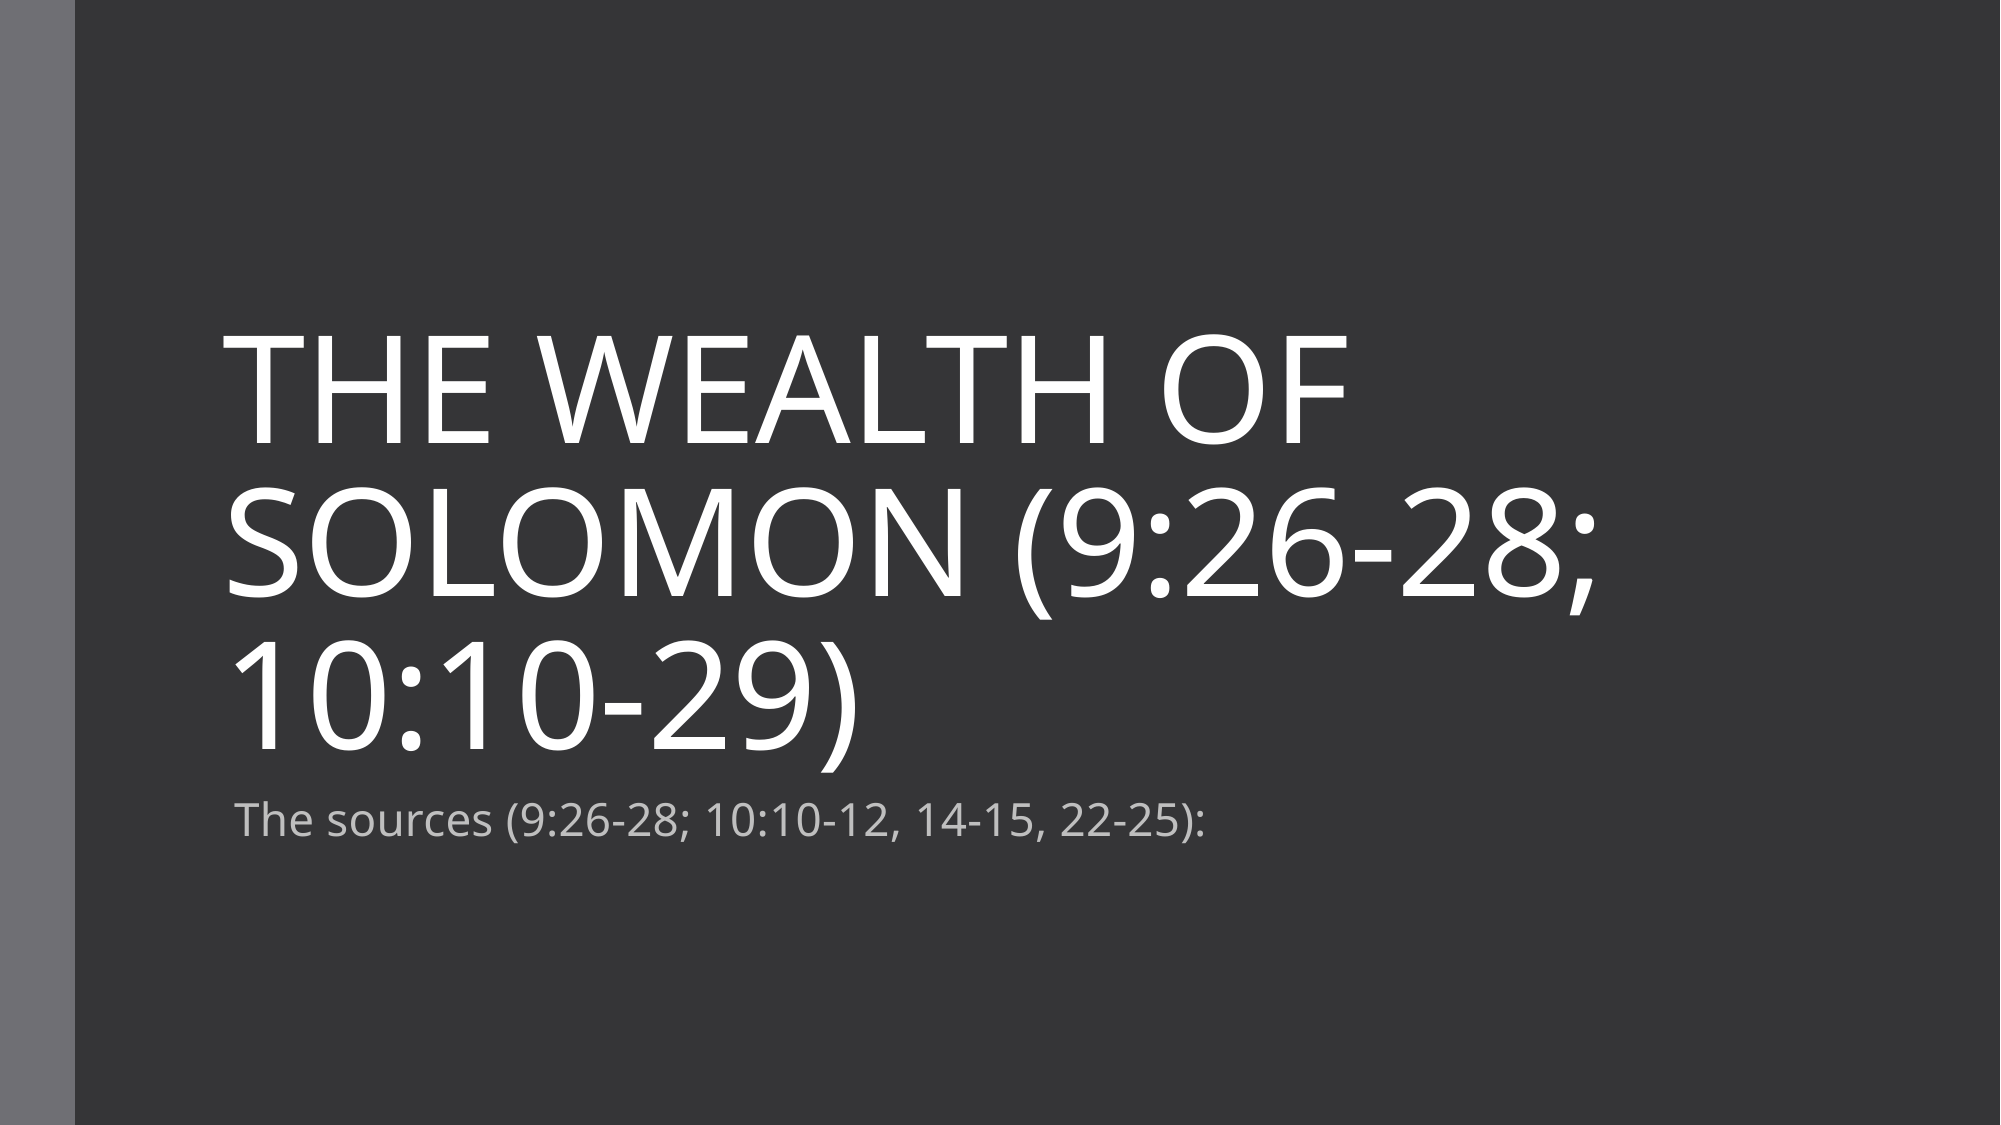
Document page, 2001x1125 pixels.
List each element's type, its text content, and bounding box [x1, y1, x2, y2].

title THE WEALTH OF SOLOMON (9:26-28; 10:10-29) [206, 124, 1752, 787]
subtitle The sources (9:26-28; 10:10-12, 14-15, 22-25): [206, 787, 1752, 1066]
